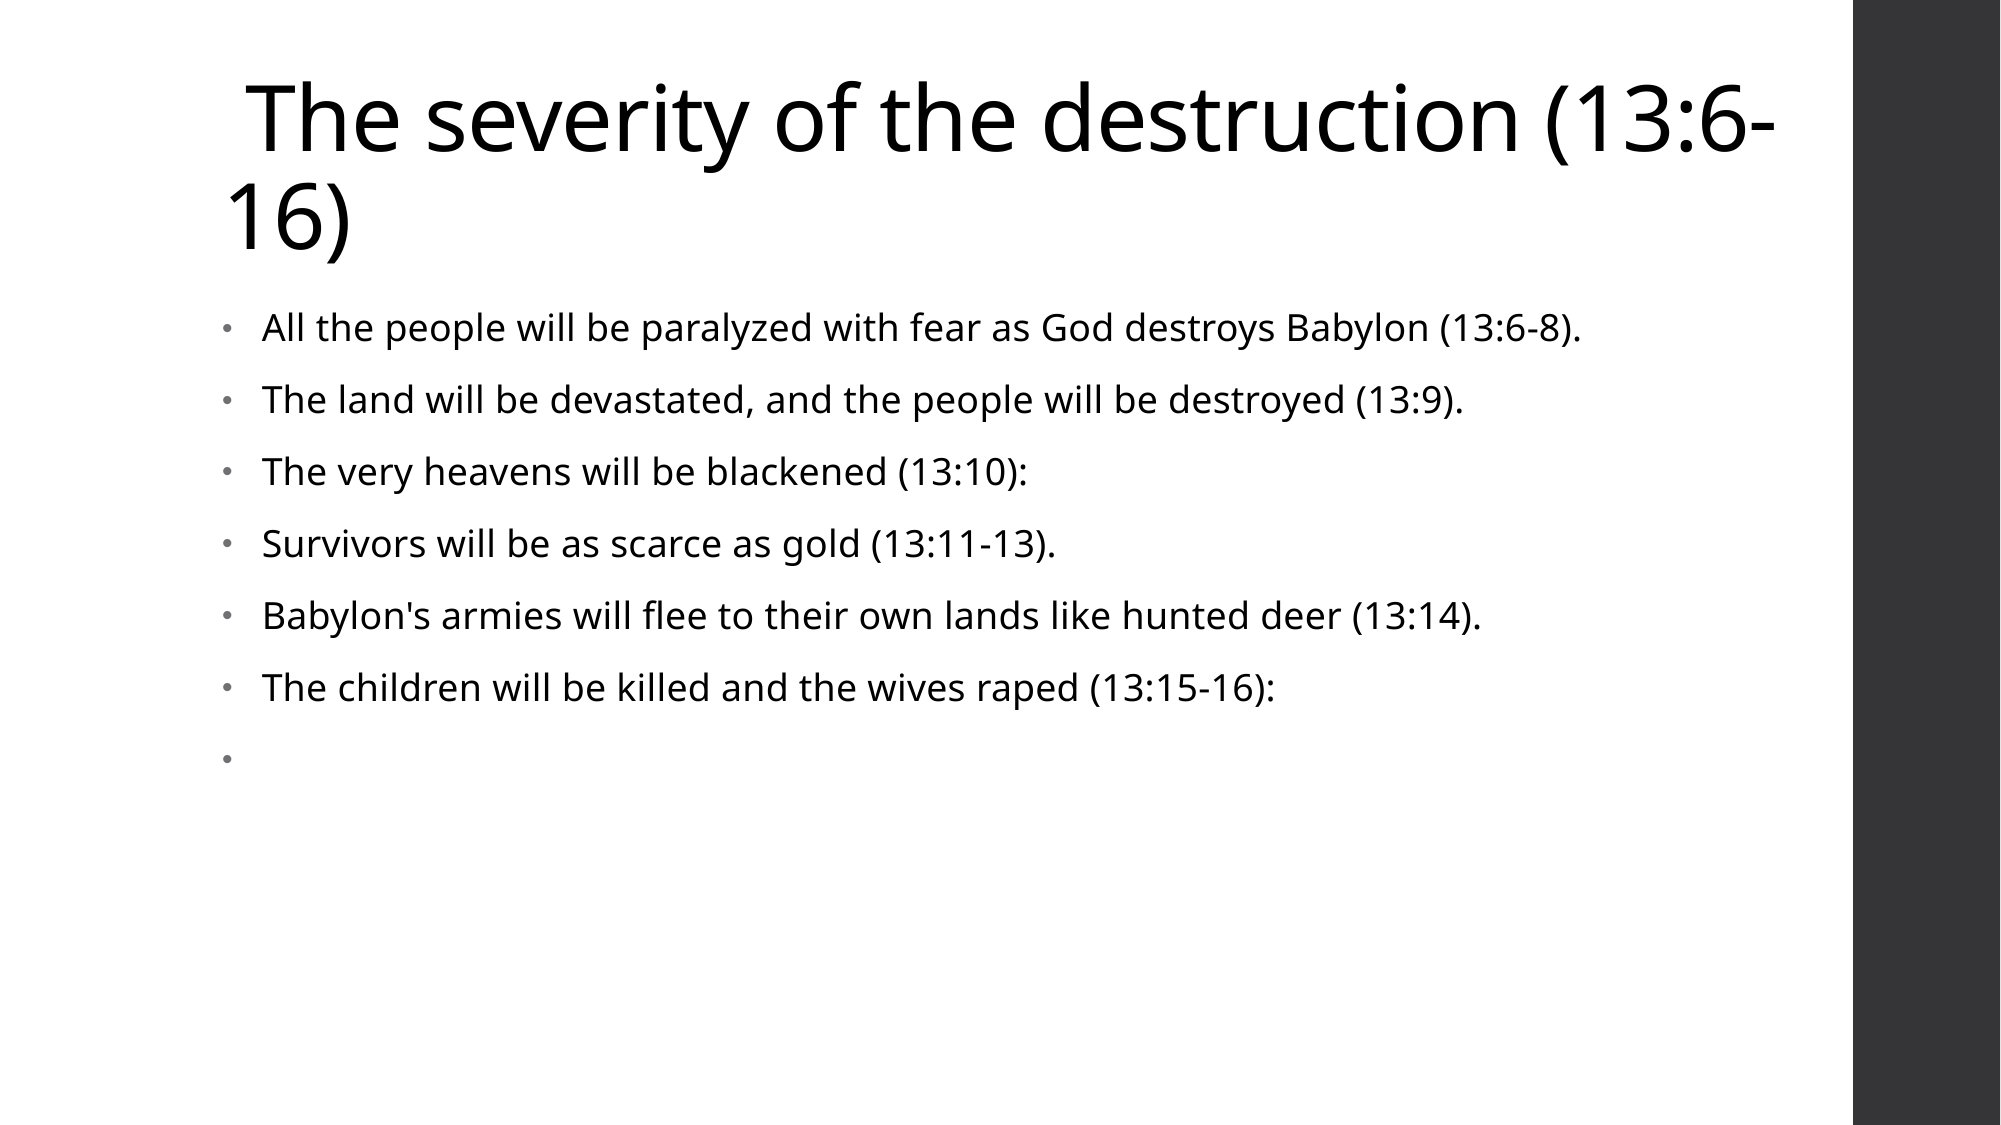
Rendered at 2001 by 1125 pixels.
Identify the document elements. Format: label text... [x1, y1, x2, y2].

title The severity of the destruction (13:6-16) [206, 60, 1797, 278]
list All the people will be paralyzed with fear as God destroys Babylon (13:6-8). The land will be devastated, and the people will be destroyed (13:9). The very heavens will be blackened (13:10): Survivors will be as scarce as gold (13:11-13). Babylon's armies will flee to their own lands like hunted deer (13:14). The children will be killed and the wives raped (13:15-16): [206, 299, 1617, 1014]
